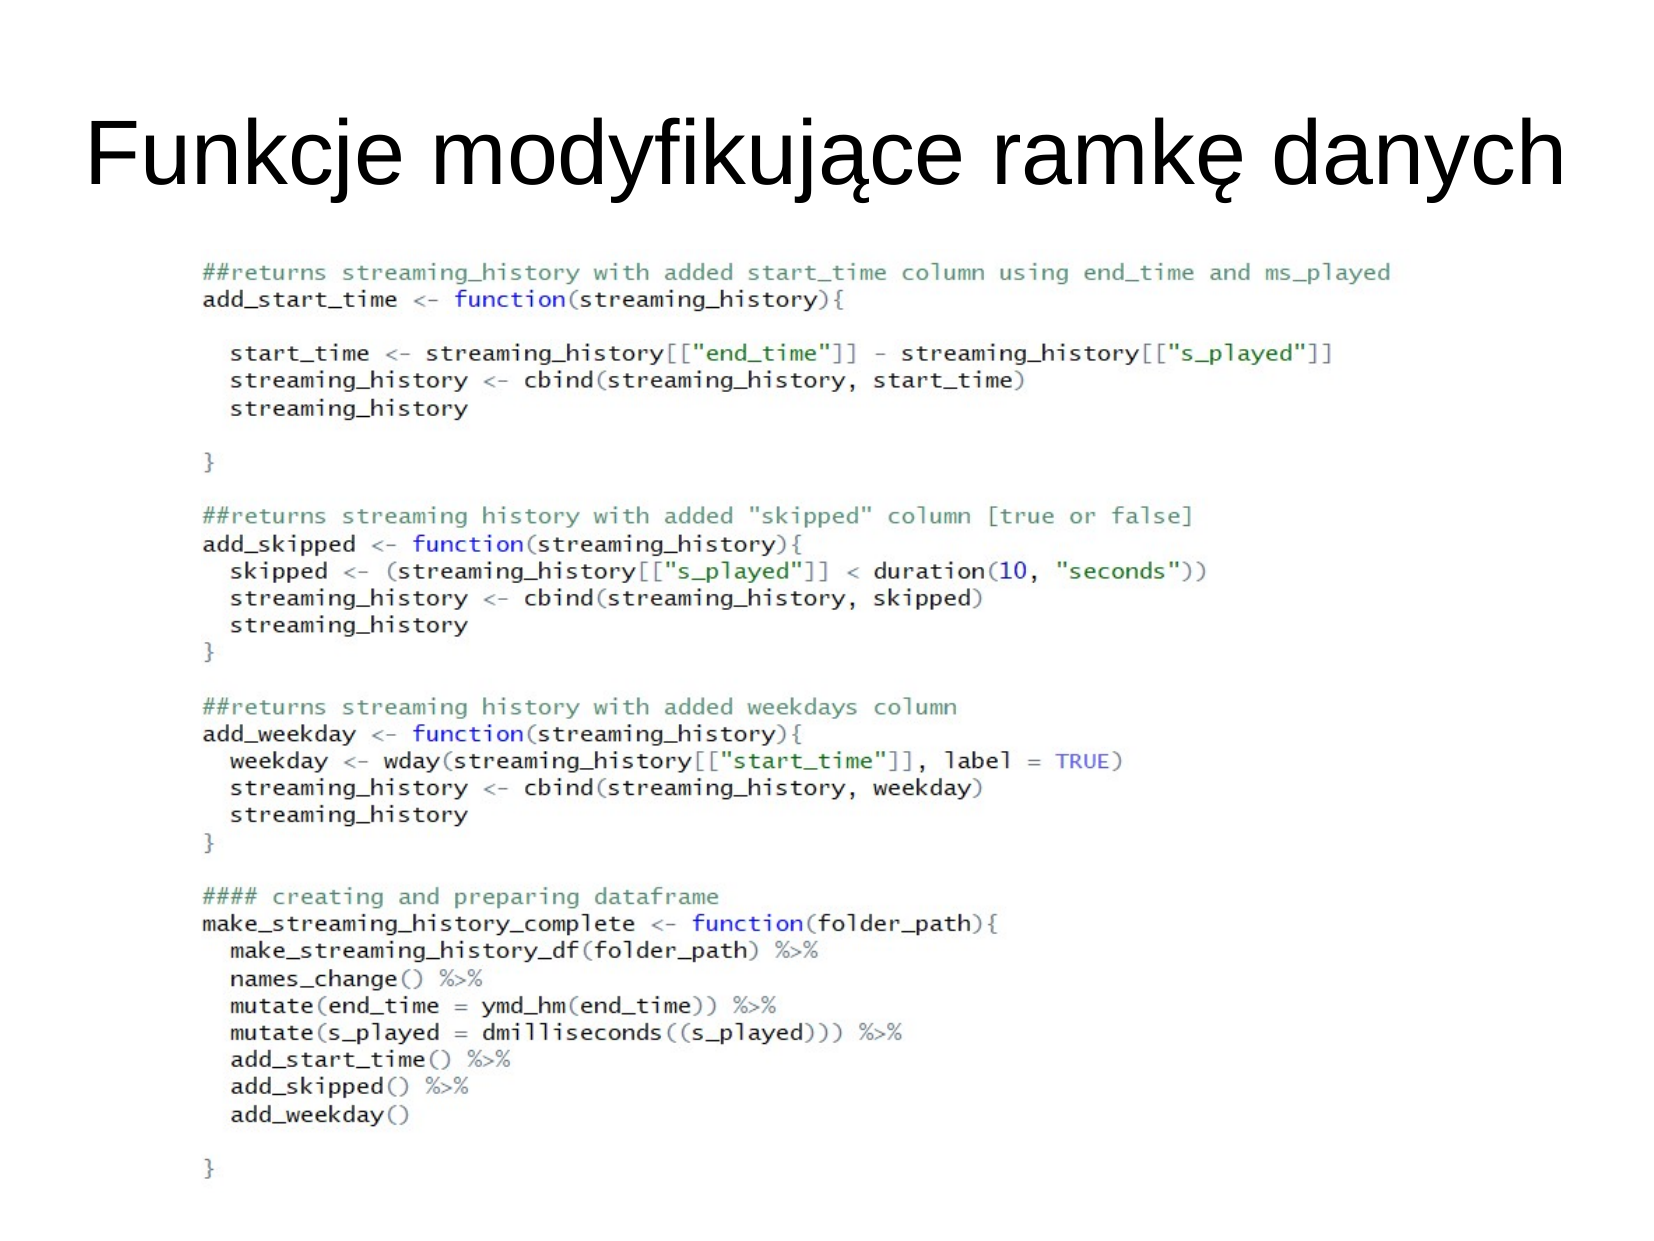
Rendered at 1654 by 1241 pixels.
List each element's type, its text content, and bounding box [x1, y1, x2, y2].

picture [201, 249, 1465, 1193]
title Funkcje modyfikujące ramkę danych [82, 49, 1571, 257]
